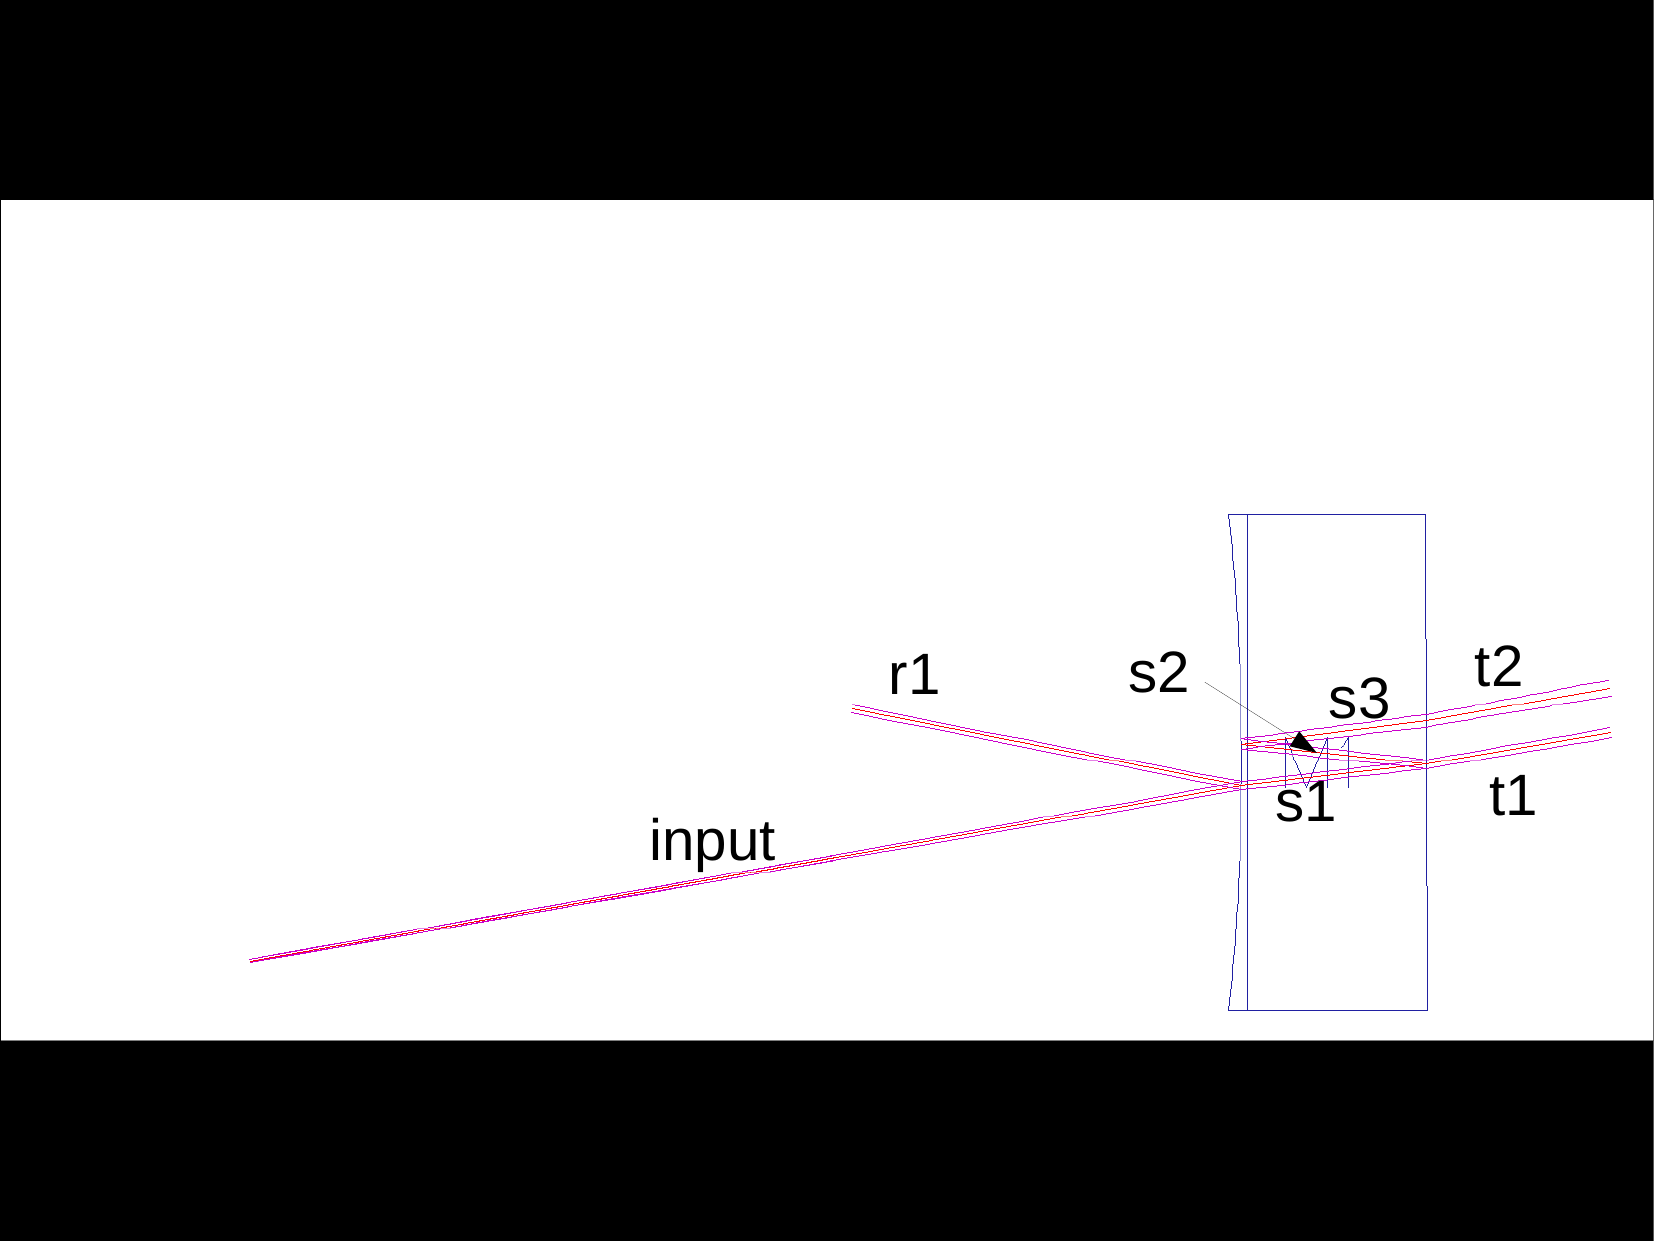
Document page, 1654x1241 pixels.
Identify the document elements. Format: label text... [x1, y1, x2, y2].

text_box r1 [874, 634, 956, 715]
text_box t1 [1474, 755, 1554, 836]
text_box t2 [1459, 625, 1539, 706]
picture [0, 199, 1654, 1041]
text_box s2 [1113, 631, 1205, 712]
text_box s1 [1260, 761, 1353, 842]
text_box input [634, 800, 792, 881]
text_box s3 [1314, 658, 1406, 739]
